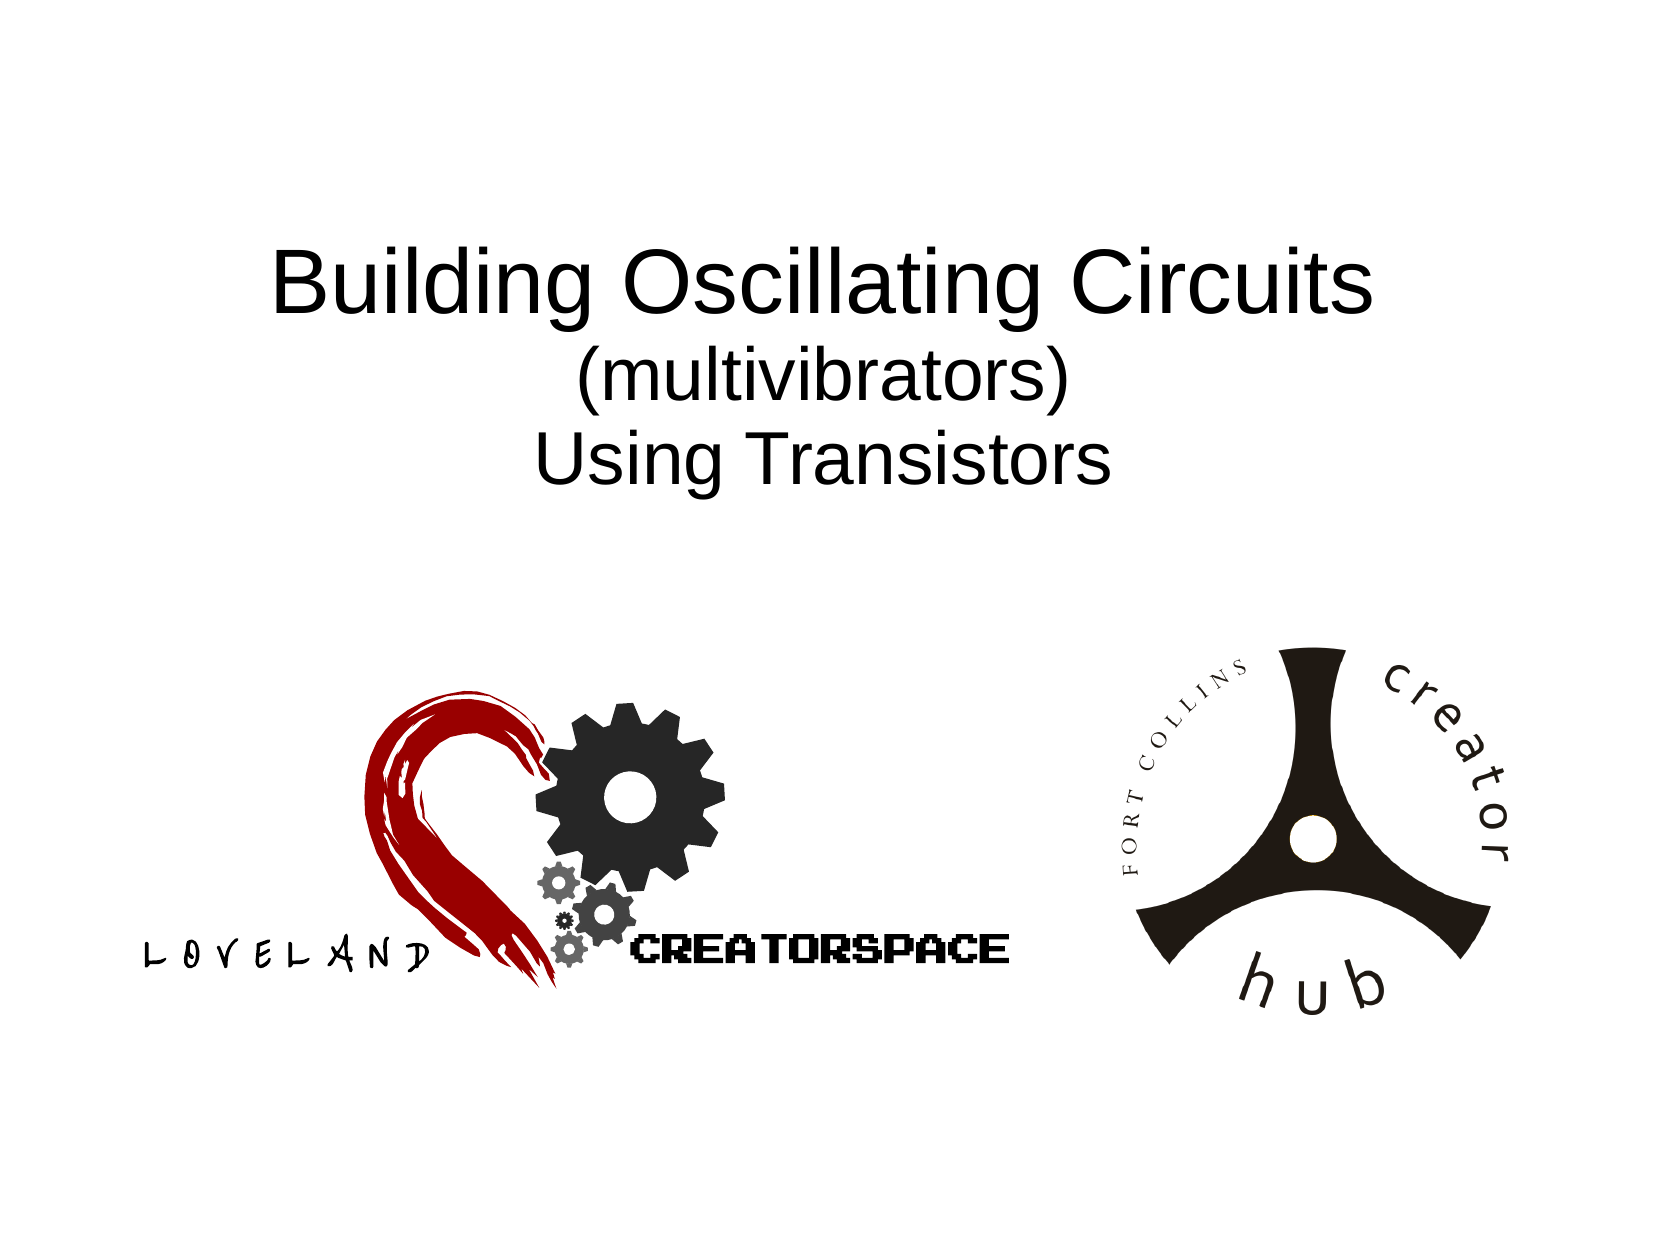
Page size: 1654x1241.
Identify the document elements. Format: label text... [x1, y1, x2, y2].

picture [124, 599, 1606, 1051]
title Building Oscillating Circuits (multivibrators) Using Transistors [79, 230, 1568, 501]
